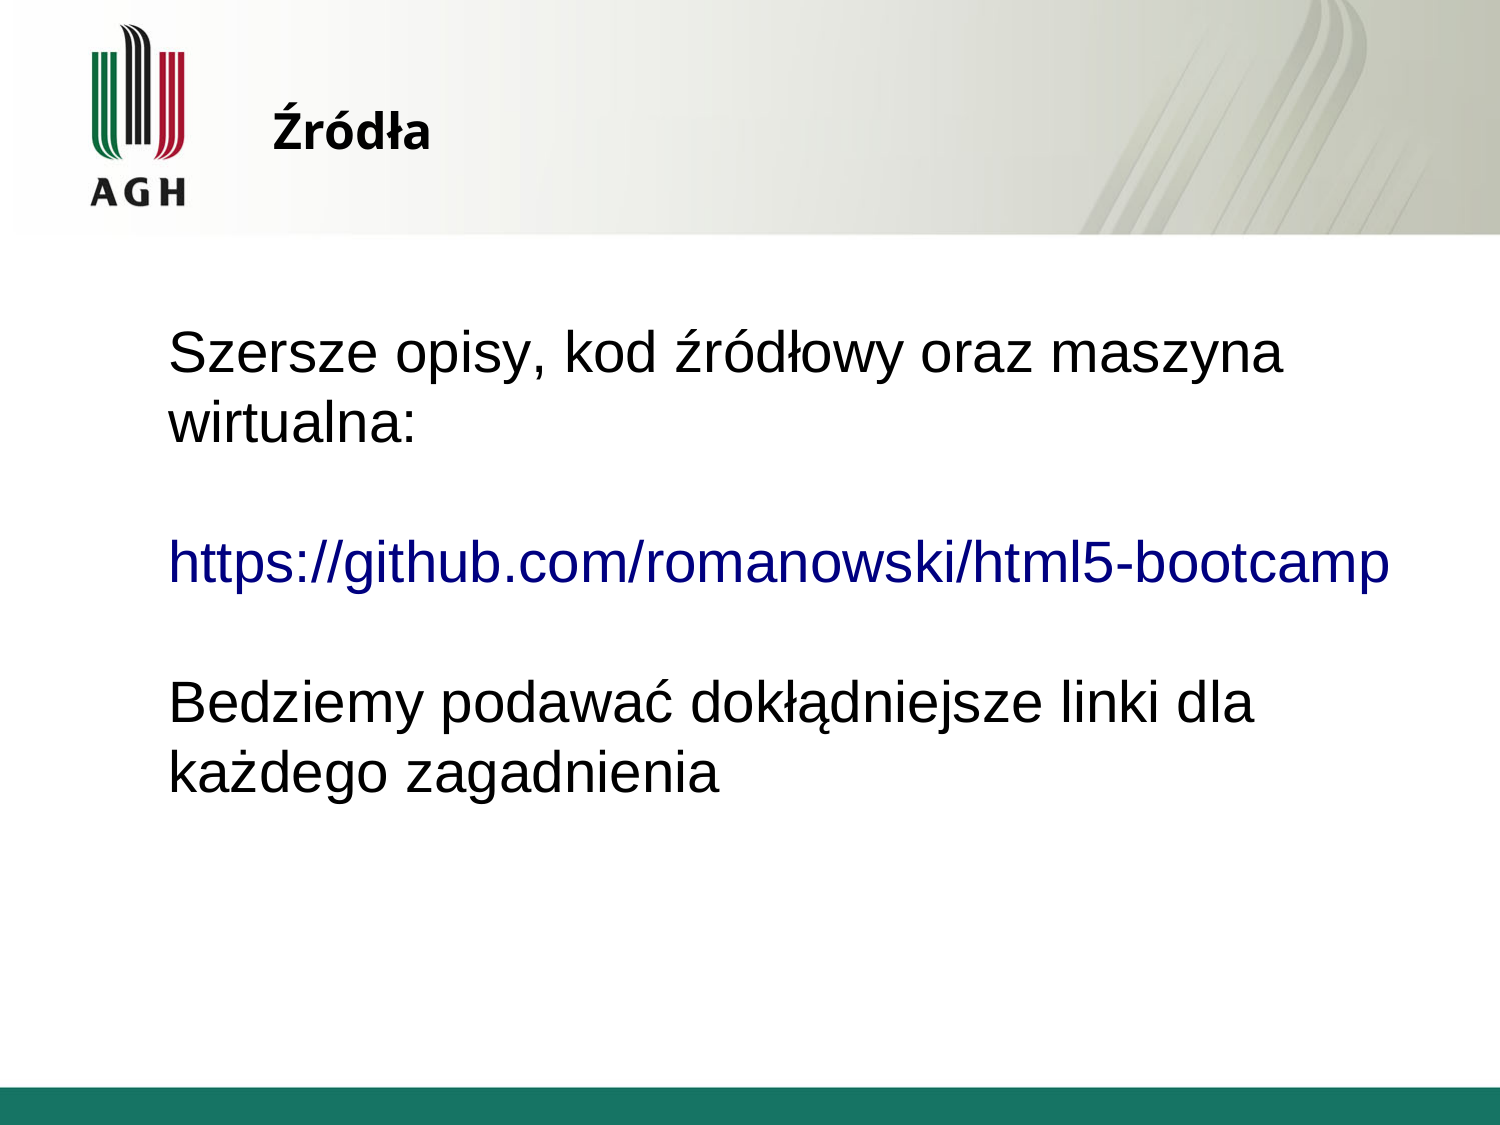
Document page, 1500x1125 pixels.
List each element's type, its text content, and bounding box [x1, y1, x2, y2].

title Źródła [258, 81, 1441, 178]
picture [0, 0, 1500, 1125]
text_box Szersze opisy, kod źródłowy oraz maszyna wirtualna: https://github.com/romanowski/html5-bootcamp Bedziemy podawać dokłądniejsze linki dla każdego zagadnienia [153, 307, 1500, 882]
